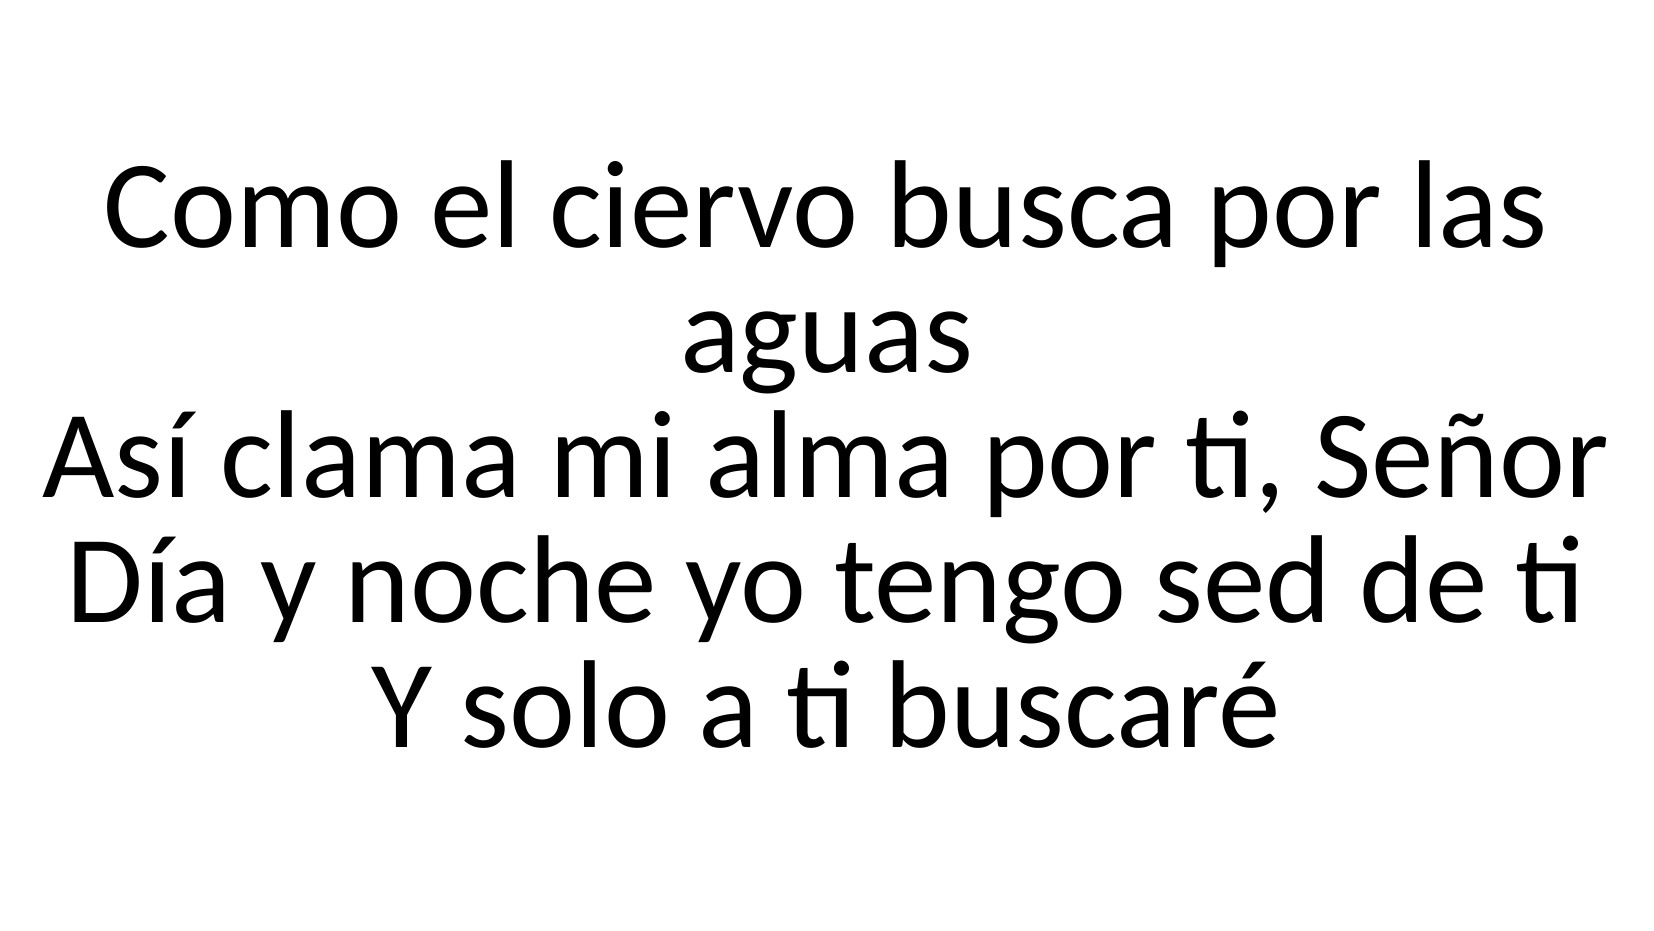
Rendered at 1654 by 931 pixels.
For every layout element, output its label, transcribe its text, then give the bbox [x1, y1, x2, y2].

title Como el ciervo busca por las aguas Así clama mi alma por ti, Señor Día y noche yo tengo sed de ti Y solo a ti buscaré [0, 0, 1654, 931]
